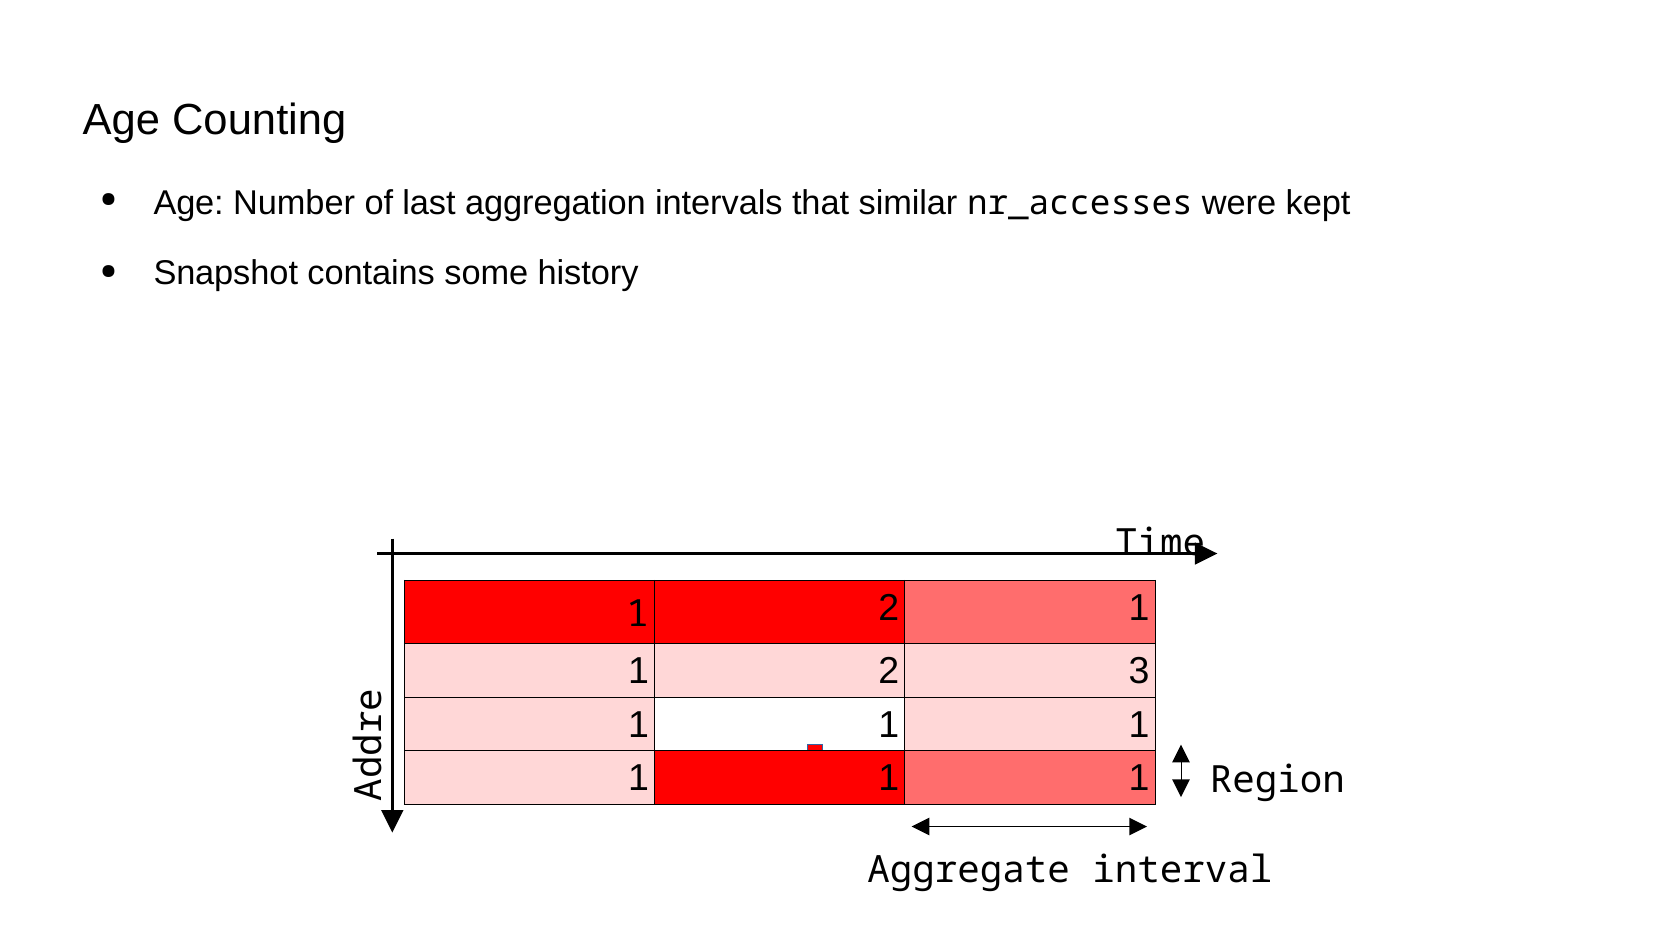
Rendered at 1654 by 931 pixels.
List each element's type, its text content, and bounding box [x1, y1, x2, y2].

table_cell 2 [655, 644, 904, 697]
table_cell 1 [655, 751, 904, 804]
table_header 1 [905, 581, 1155, 643]
table_cell 1 [405, 698, 654, 750]
title Age Counting [82, 81, 1571, 157]
table_header 1 [405, 581, 654, 643]
table_cell 1 [905, 698, 1155, 750]
table_cell 3 [905, 644, 1155, 697]
table_cell 1 [905, 751, 1155, 804]
table_cell 1 [655, 698, 904, 750]
text_box Region [1194, 744, 1338, 798]
table_cell 1 [405, 644, 654, 697]
text_box Time [1100, 508, 1206, 561]
list Age: Number of last aggregation intervals that similar nr_accesses were kept Snapshot contains some history [82, 177, 1571, 833]
text_box Address [333, 655, 387, 816]
table_header 2 [655, 581, 904, 643]
text_box Aggregate interval [852, 834, 1220, 888]
table_cell 1 [405, 751, 654, 804]
